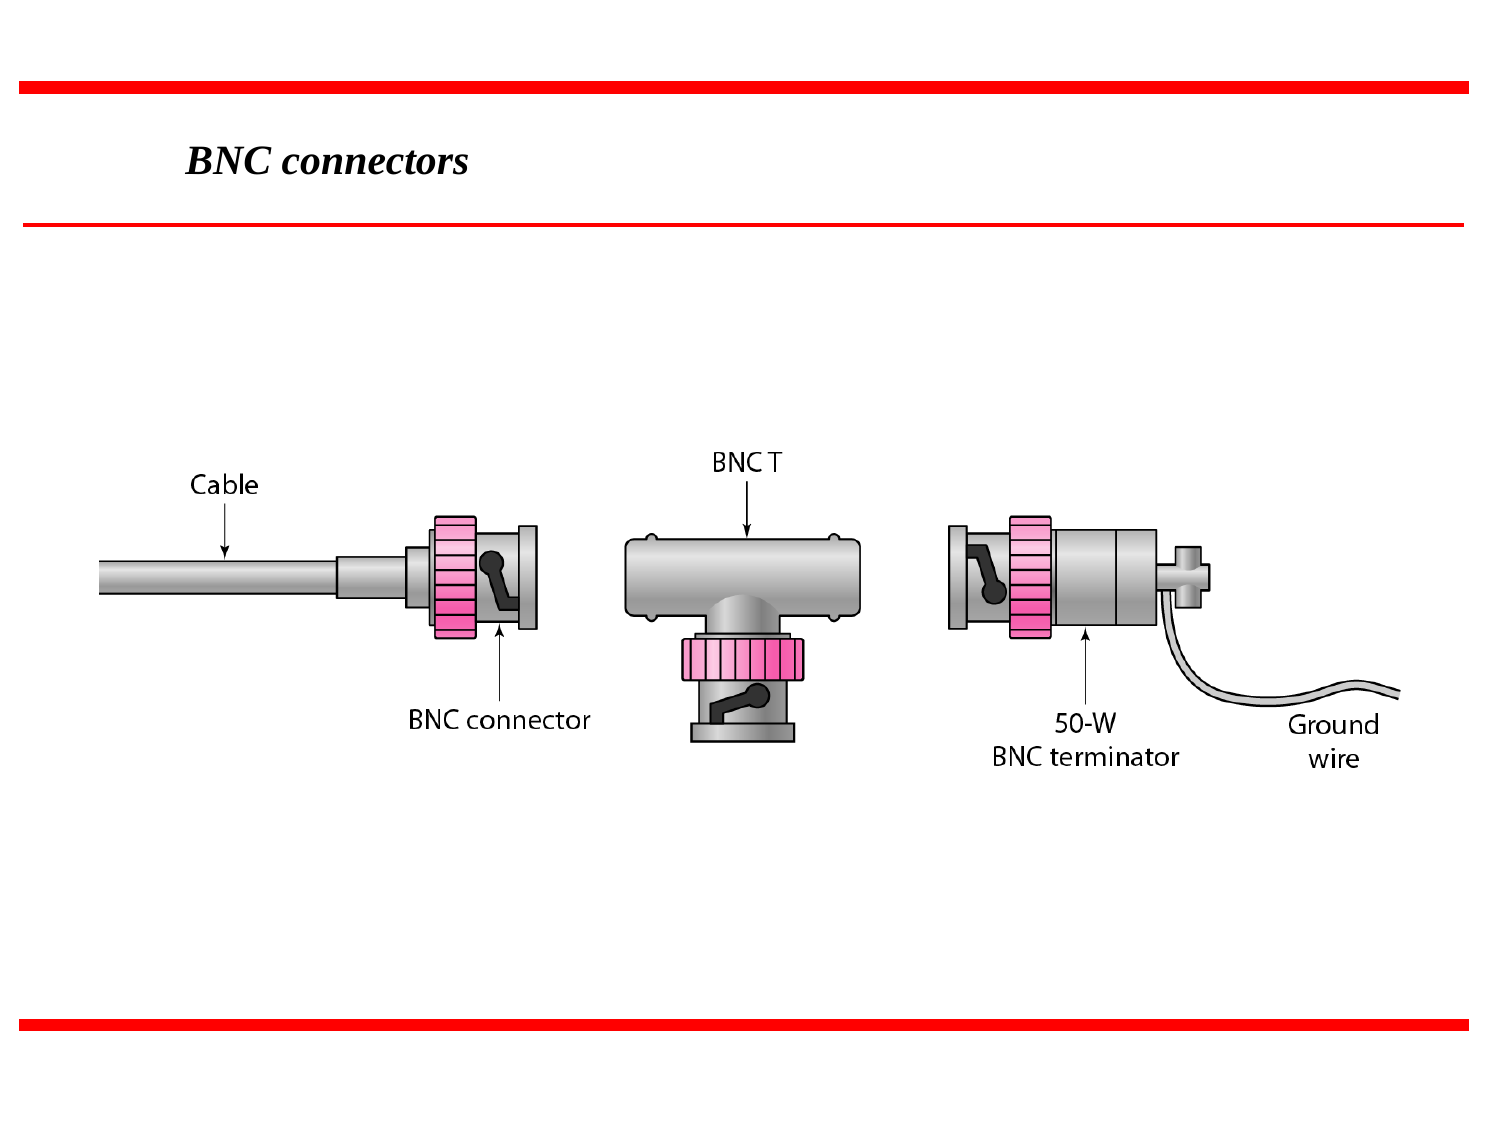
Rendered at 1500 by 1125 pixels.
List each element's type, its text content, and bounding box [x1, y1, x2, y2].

picture [99, 447, 1401, 775]
text_box BNC connectors [170, 125, 485, 191]
